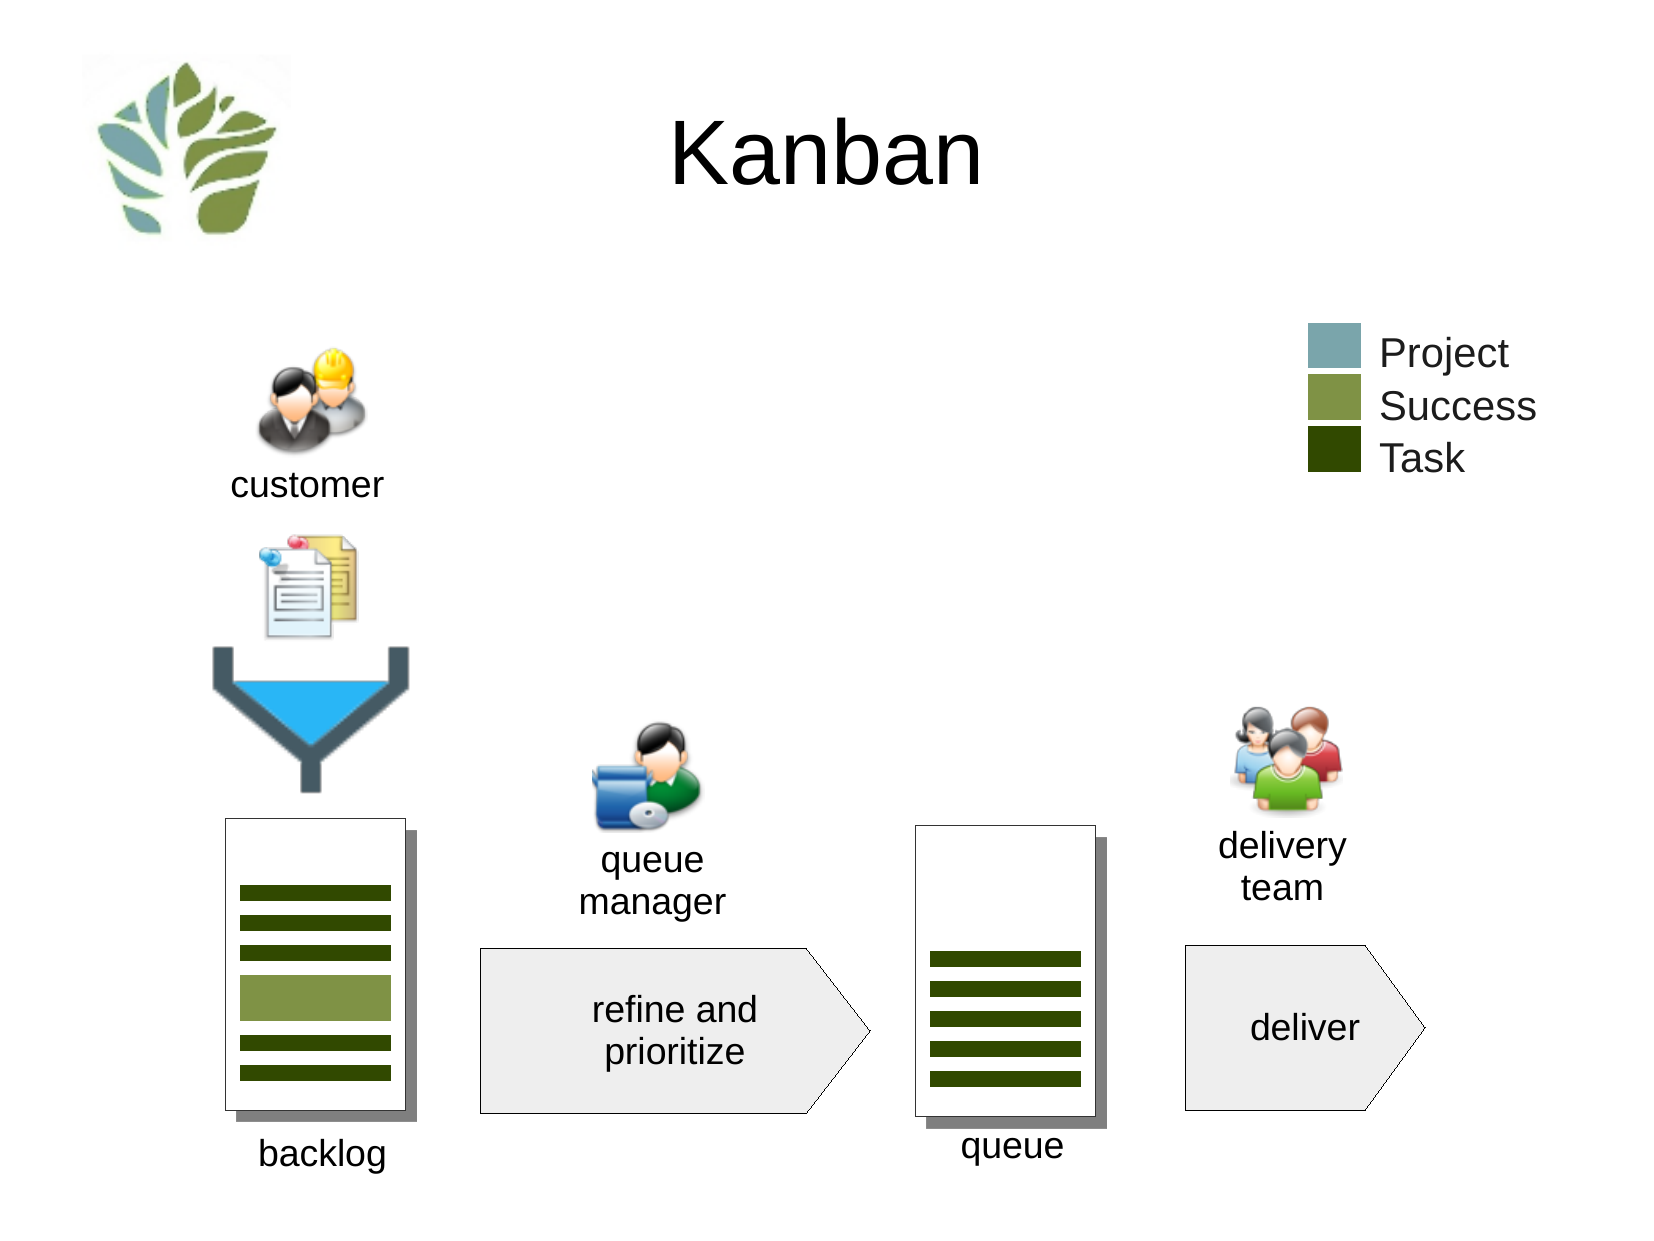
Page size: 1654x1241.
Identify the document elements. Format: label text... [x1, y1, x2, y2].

text_box delivery team [1185, 817, 1381, 917]
text_box customer [210, 456, 406, 513]
text_box Project [1364, 322, 1591, 375]
picture [1230, 704, 1343, 817]
text_box refine and prioritize [480, 948, 871, 1114]
title Kanban [291, 49, 1571, 257]
text_box [225, 818, 406, 1111]
picture [82, 49, 291, 258]
text_box queue [915, 1116, 1111, 1174]
text_box queue manager [555, 831, 751, 931]
picture [255, 344, 368, 456]
picture [195, 532, 429, 819]
text_box [915, 825, 1096, 1116]
text_box [1305, 319, 1365, 476]
text_box Task [1364, 427, 1591, 490]
text_box backlog [225, 1125, 421, 1182]
text_box deliver [1185, 945, 1426, 1111]
picture [592, 719, 705, 831]
text_box Success [1364, 375, 1591, 427]
